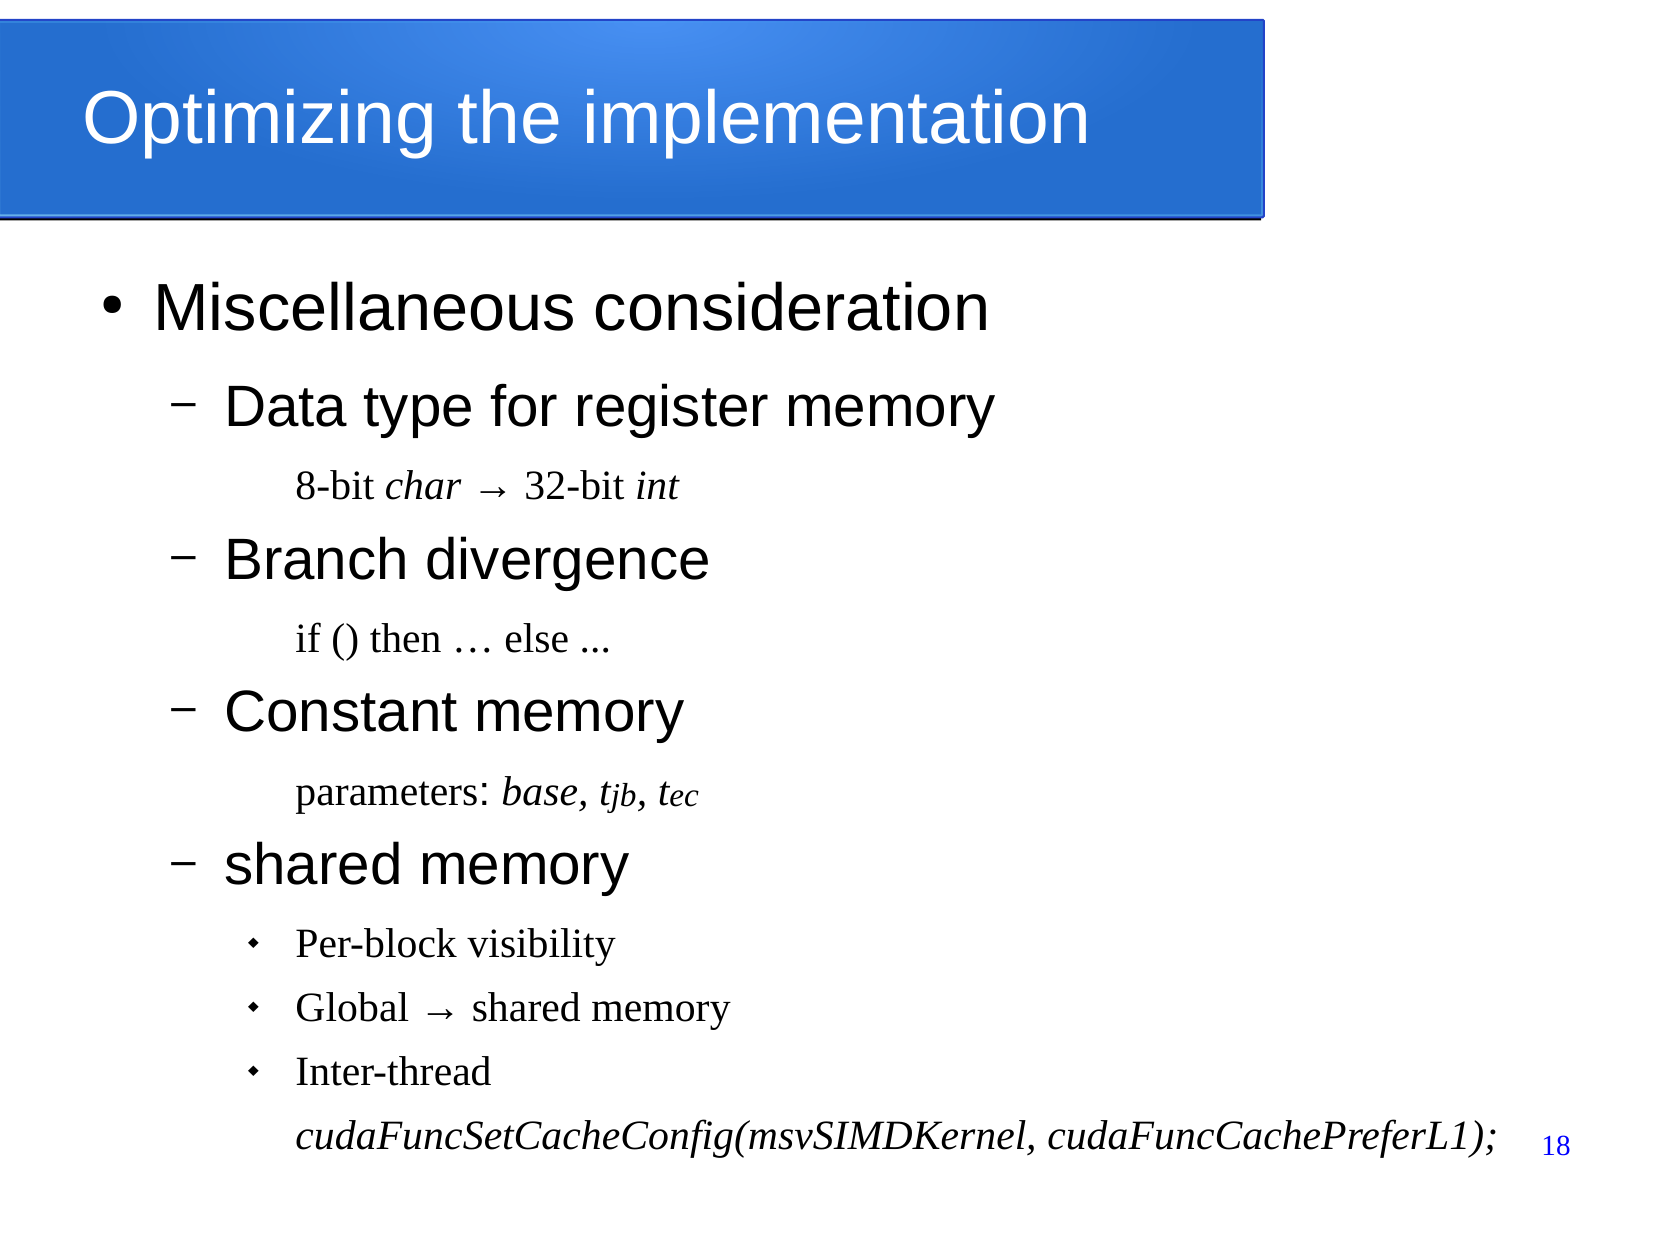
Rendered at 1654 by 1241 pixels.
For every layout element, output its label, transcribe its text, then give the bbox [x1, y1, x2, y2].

list Miscellaneous consideration Data type for register memory 8-bit char → 32-bit int Branch divergence if () then … else ... Constant memory parameters: base, tjb, tec shared memory Per-block visibility Global → shared memory Inter-thread cudaFuncSetCacheConfig(msvSIMDKernel, cudaFuncCachePreferL1); [82, 269, 1538, 1201]
title Optimizing the implementation [82, 25, 1250, 211]
